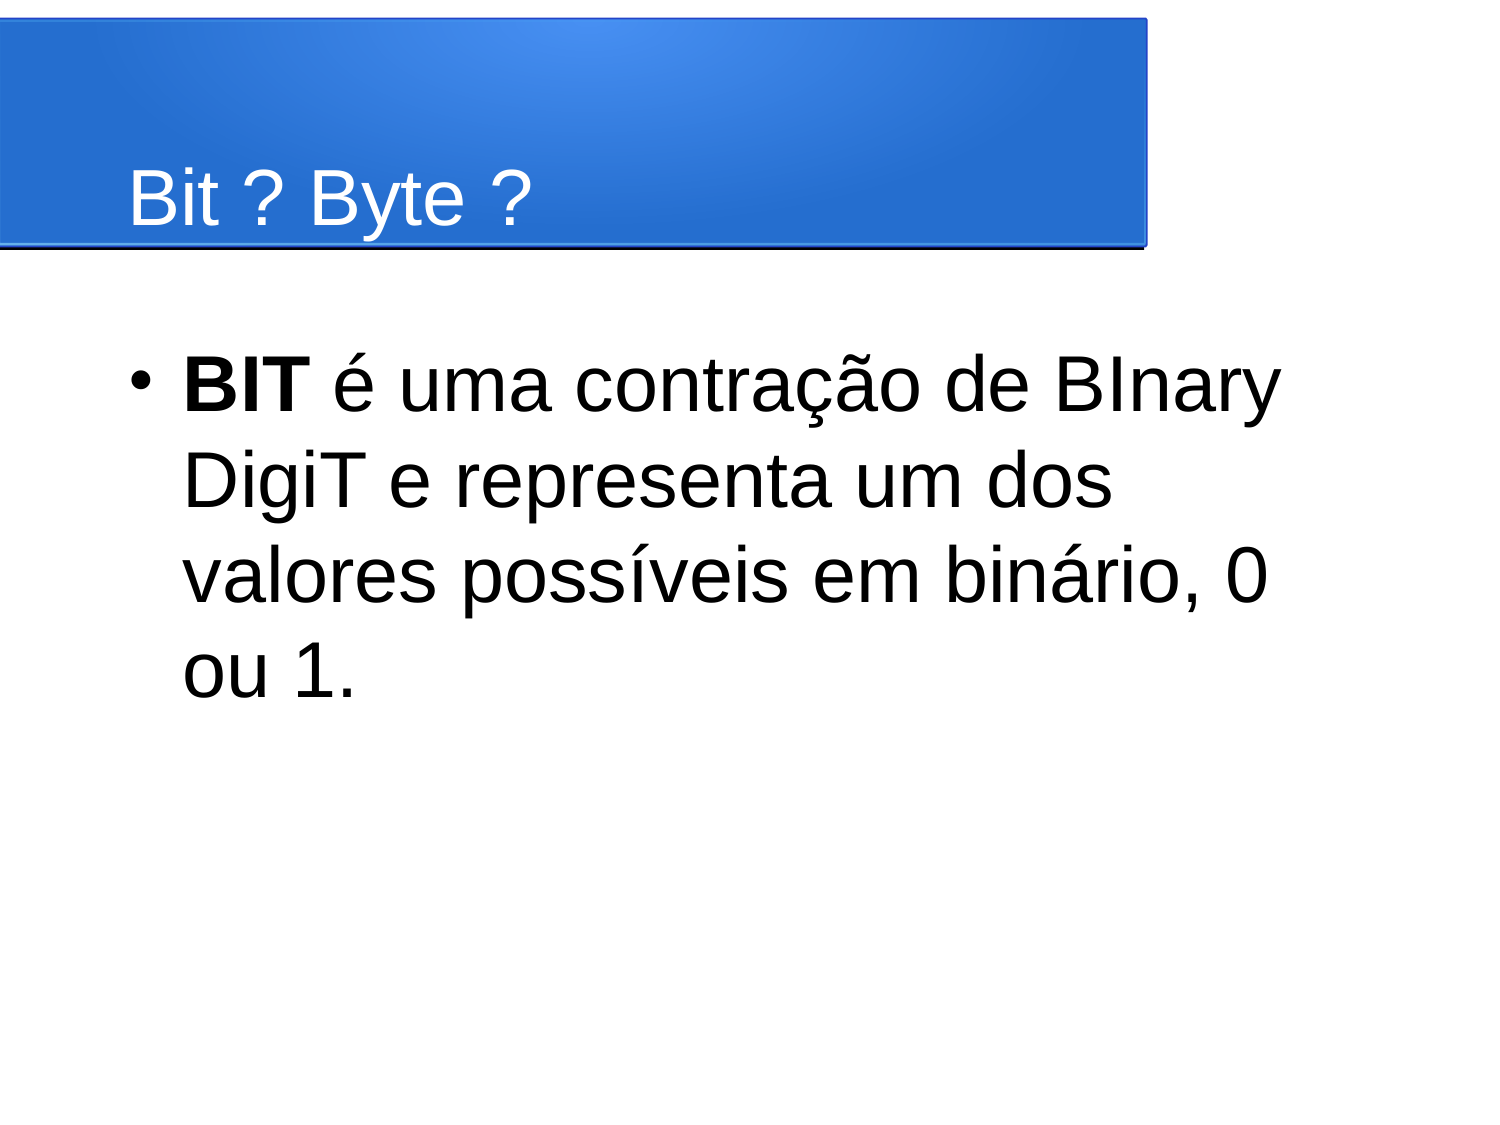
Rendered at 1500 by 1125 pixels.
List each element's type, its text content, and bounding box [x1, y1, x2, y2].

title Bit ? Byte ? [112, 99, 1388, 288]
list BIT é uma contração de BInary DigiT e representa um dos valores possíveis em binário, 0 ou 1. [112, 324, 1388, 1000]
